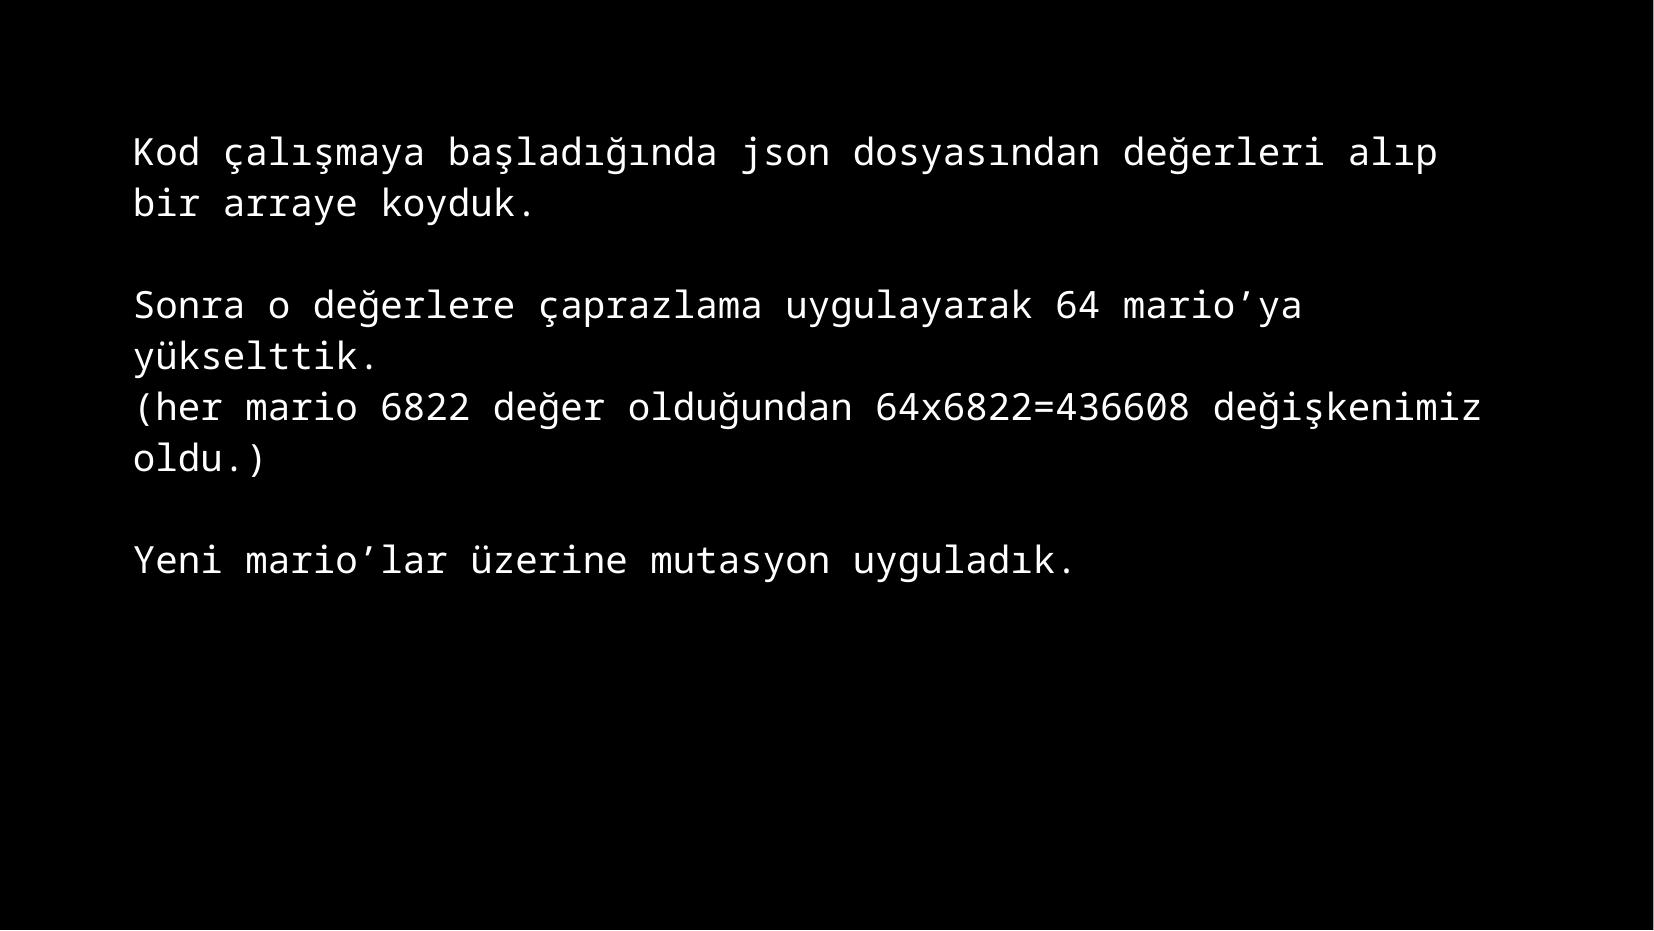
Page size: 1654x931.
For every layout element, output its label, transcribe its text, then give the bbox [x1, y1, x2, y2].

text_box Kod çalışmaya başladığında json dosyasından değerleri alıp bir arraye koyduk. Sonra o değerlere çaprazlama uygulayarak 64 mario’ya yükselttik. (her mario 6822 değer olduğundan 64x6822=436608 değişkenimiz oldu.) Yeni mario’lar üzerine mutasyon uyguladık. [118, 118, 1536, 827]
